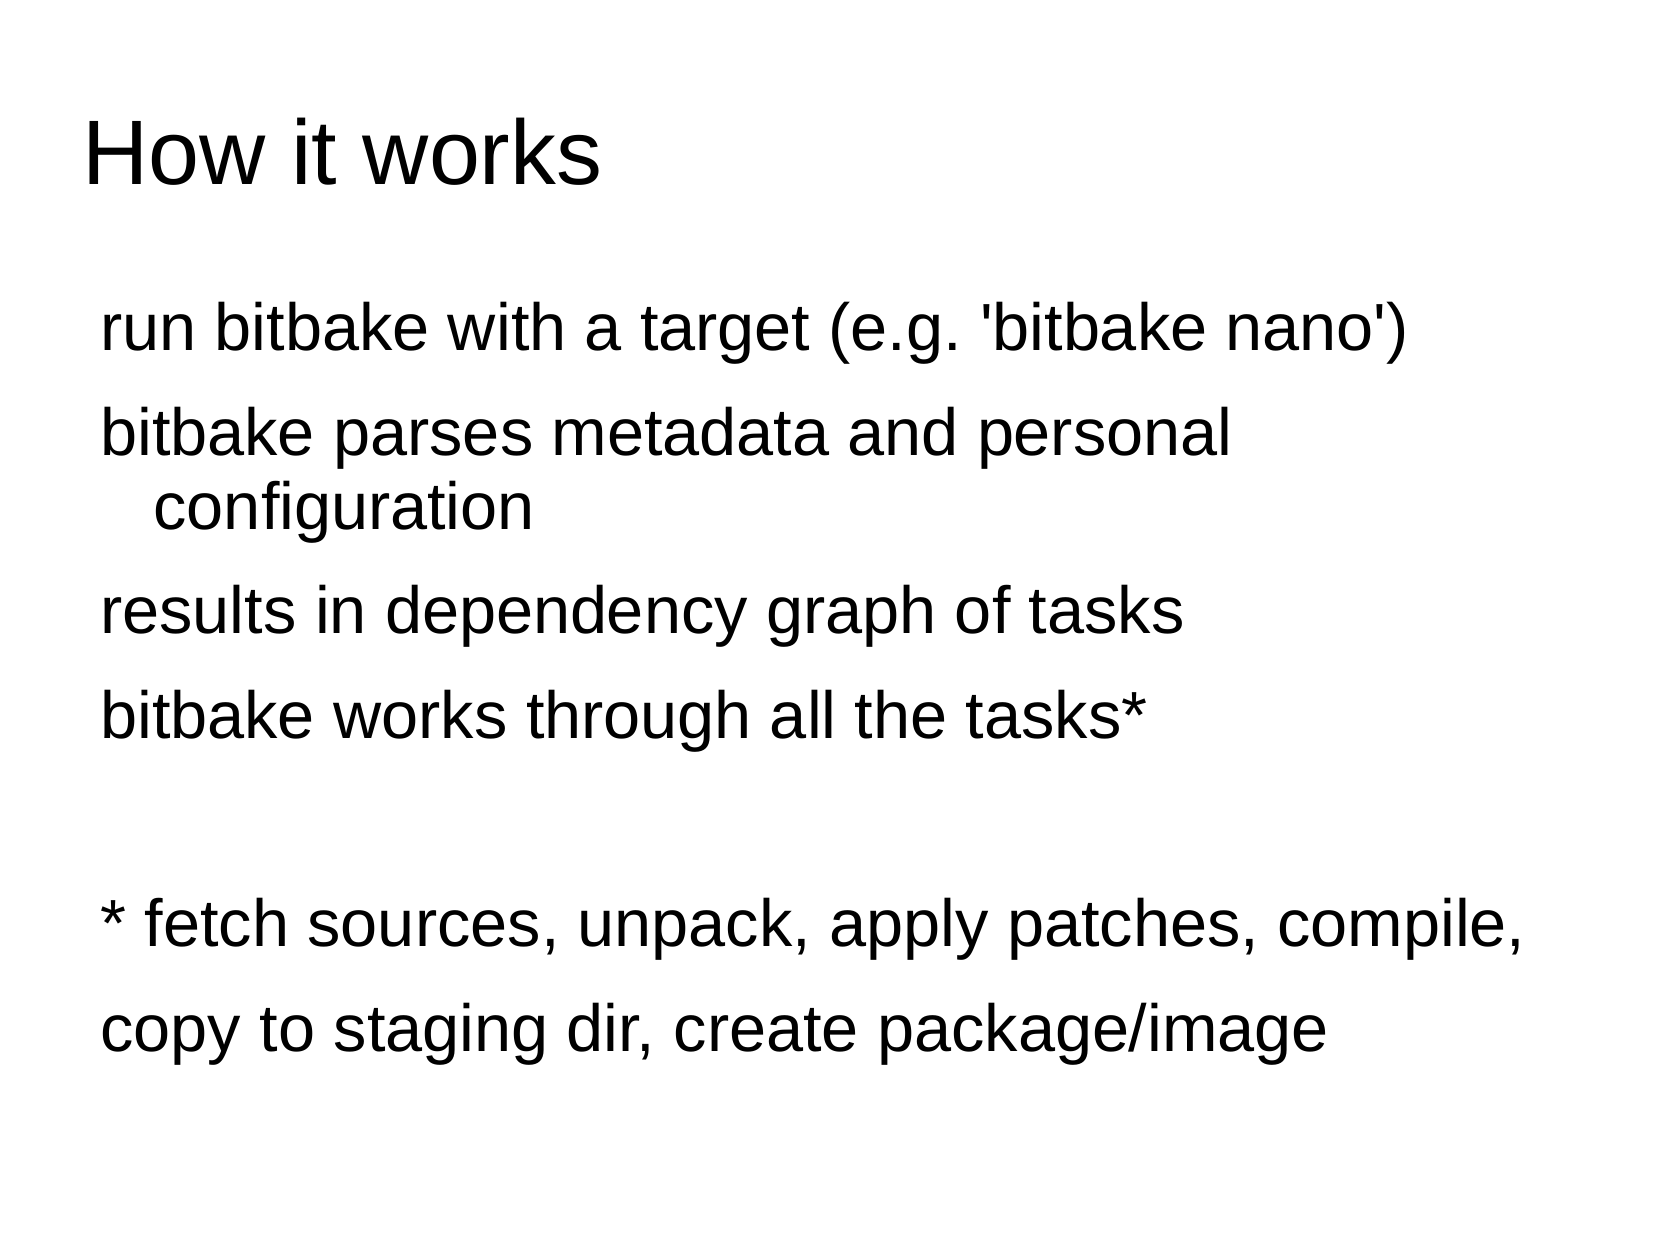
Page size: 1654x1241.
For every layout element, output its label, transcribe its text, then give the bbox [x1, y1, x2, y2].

title How it works [82, 56, 1571, 250]
list run bitbake with a target (e.g. 'bitbake nano') bitbake parses metadata and personal configuration results in dependency graph of tasks bitbake works through all the tasks* * fetch sources, unpack, apply patches, compile, copy to staging dir, create package/image [82, 290, 1571, 1128]
